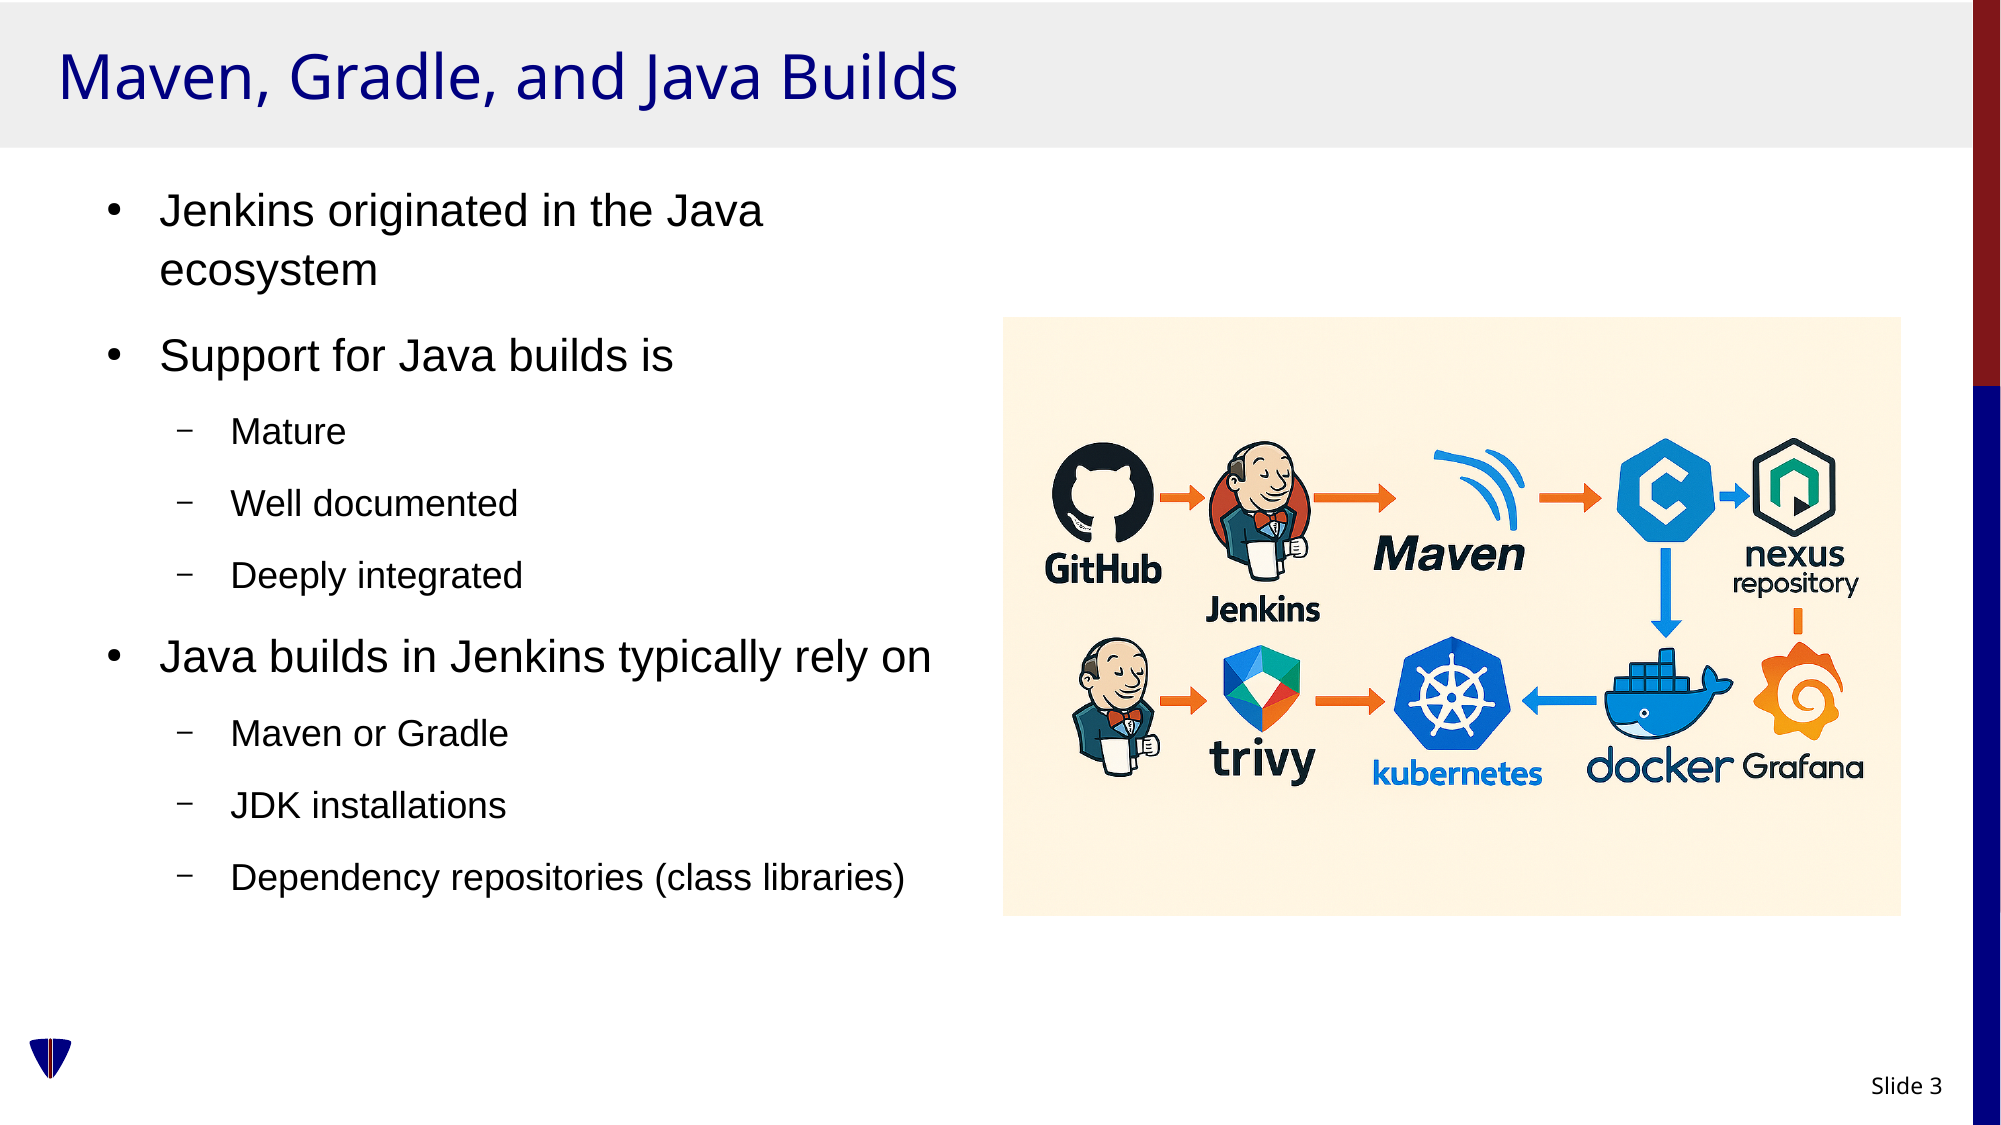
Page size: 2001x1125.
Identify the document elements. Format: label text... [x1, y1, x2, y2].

picture [1003, 317, 1901, 916]
list Jenkins originated in the Java ecosystem Support for Java builds is Mature Well documented Deeply integrated Java builds in Jenkins typically rely on Maven or Gradle JDK installations Dependency repositories (class libraries) [88, 177, 975, 1034]
title Maven, Gradle, and Java Builds [0, 2, 1973, 148]
